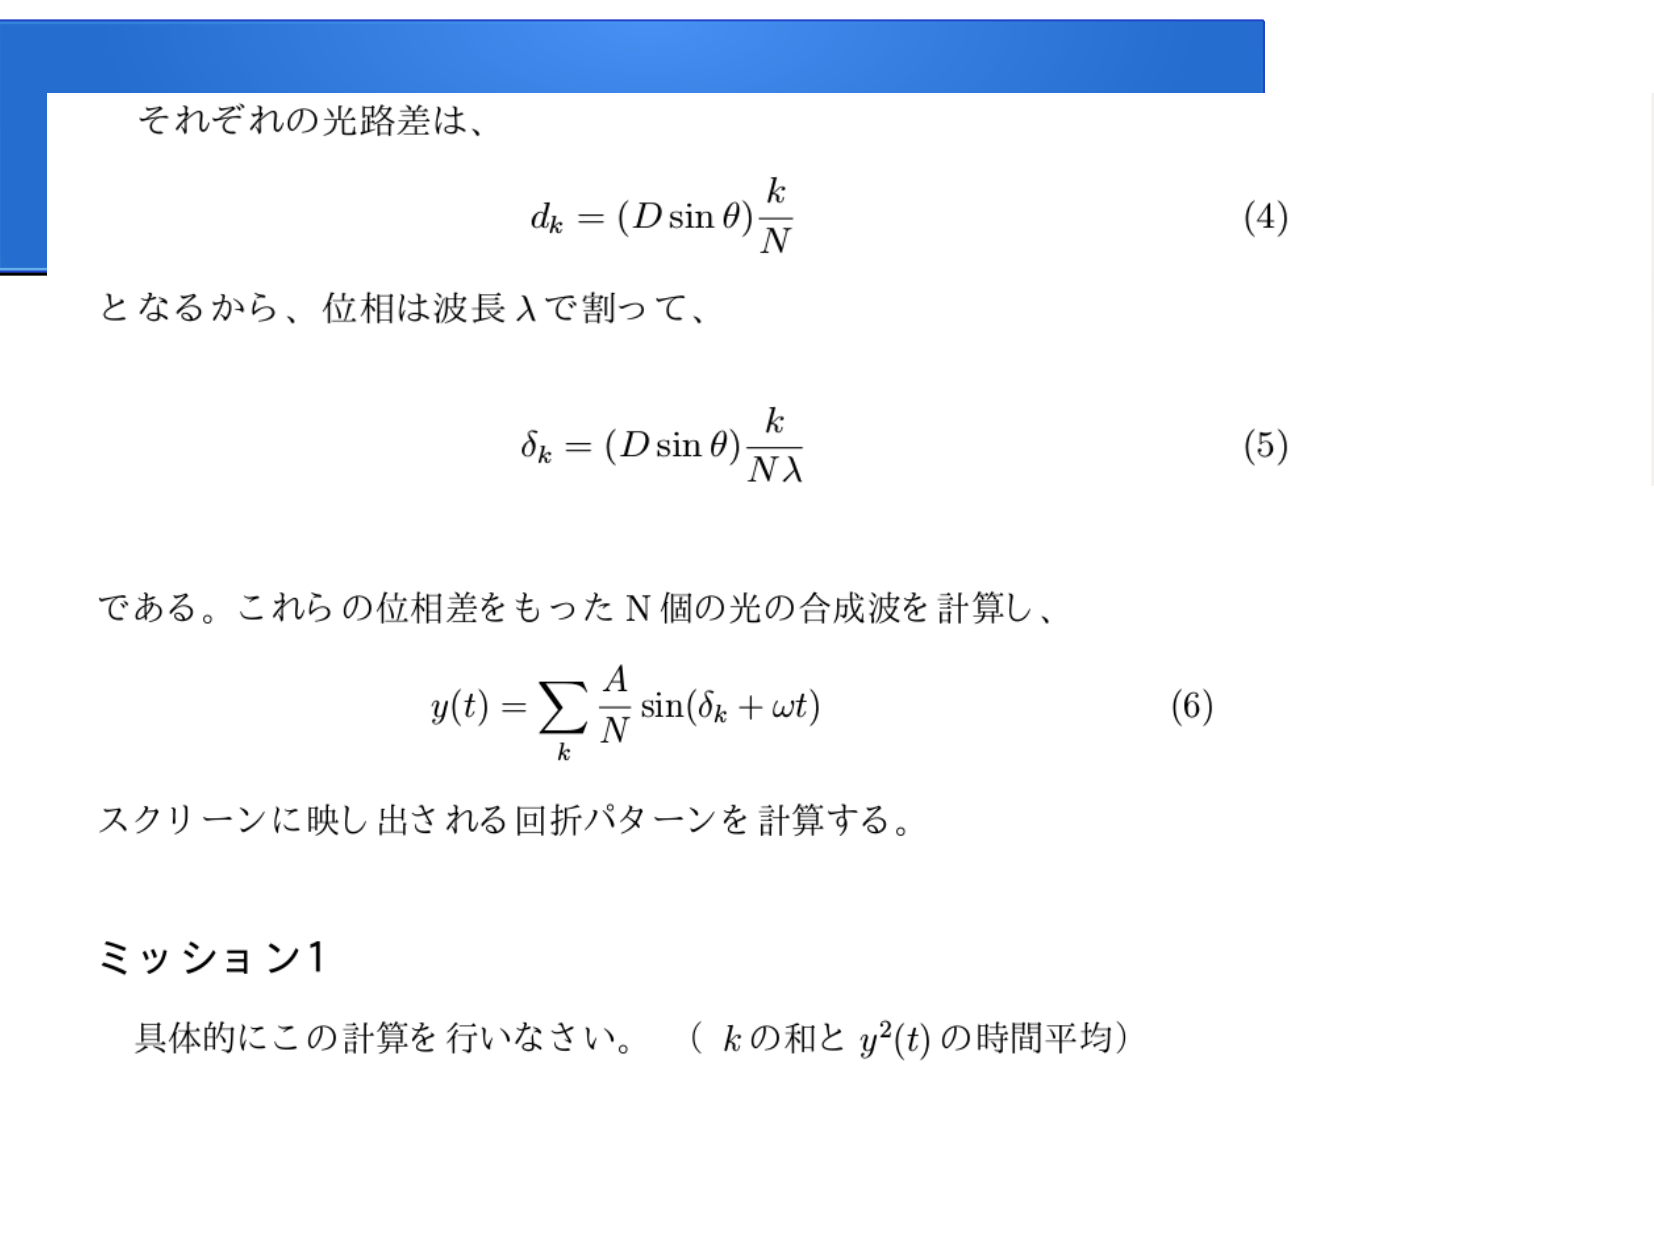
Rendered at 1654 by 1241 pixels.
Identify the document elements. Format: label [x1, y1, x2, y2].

picture [0, 555, 1467, 1160]
picture [47, 93, 1654, 486]
